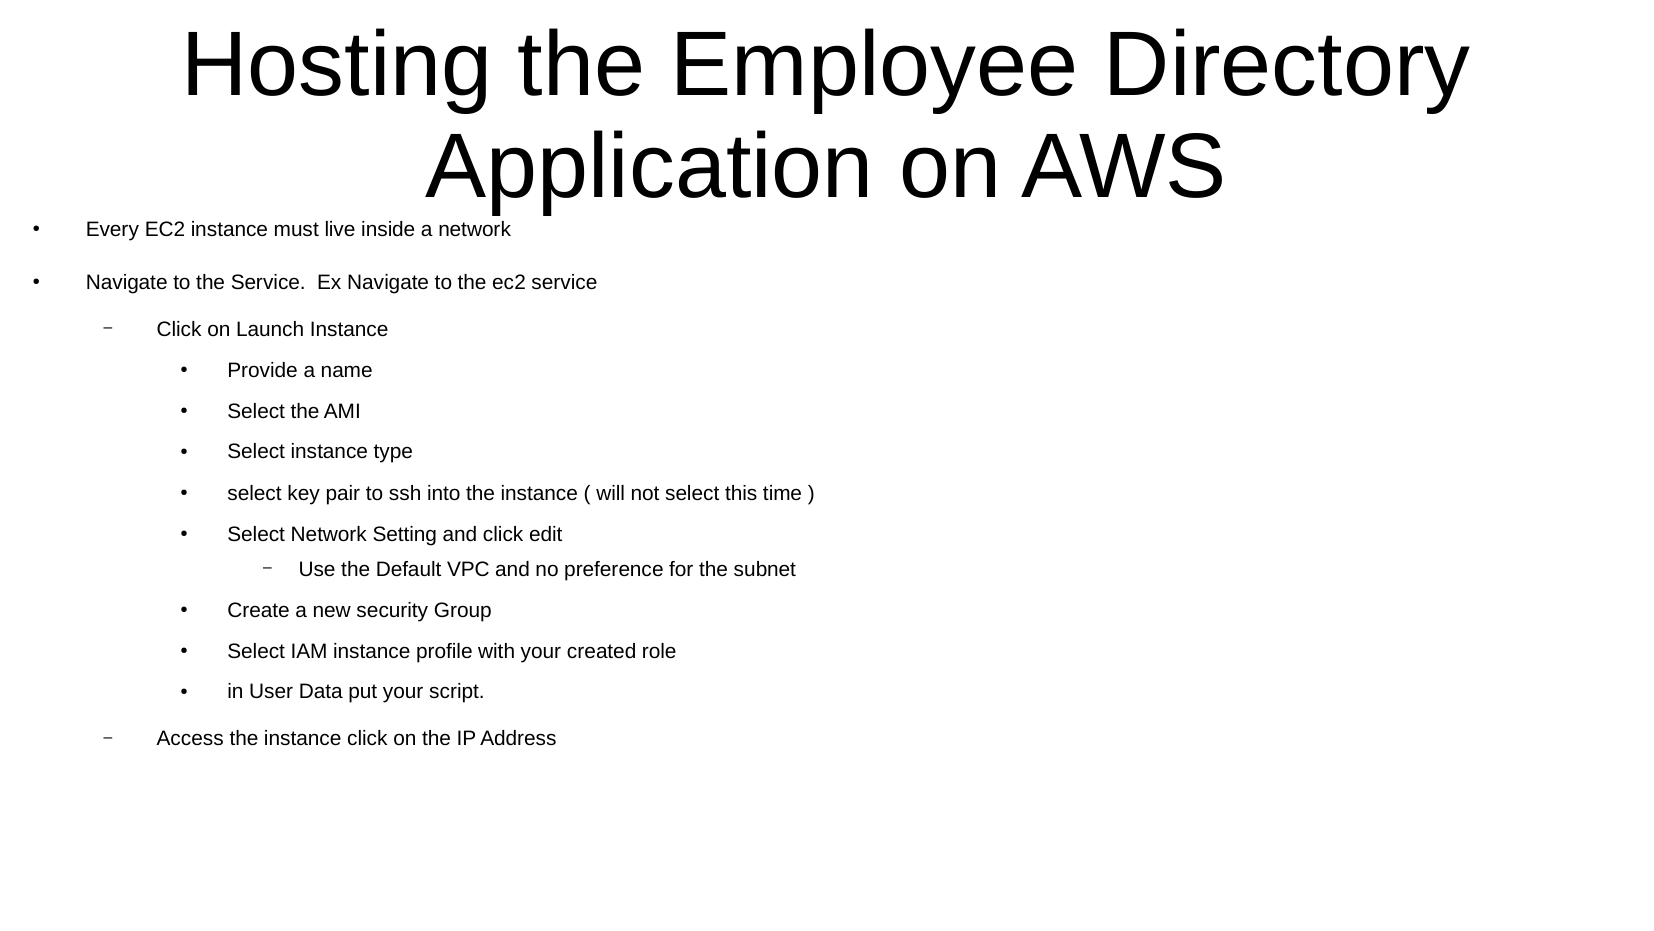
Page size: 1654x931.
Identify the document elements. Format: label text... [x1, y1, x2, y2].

list Every EC2 instance must live inside a network Navigate to the Service. Ex Navigate to the ec2 service Click on Launch Instance Provide a name Select the AMI Select instance type select key pair to ssh into the instance ( will not select this time ) Select Network Setting and click edit Use the Default VPC and no preference for the subnet Create a new security Group Select IAM instance profile with your created role in User Data put your script. Access the instance click on the IP Address [15, 217, 1571, 916]
title Hosting the Employee Directory Application on AWS [82, 12, 1571, 217]
